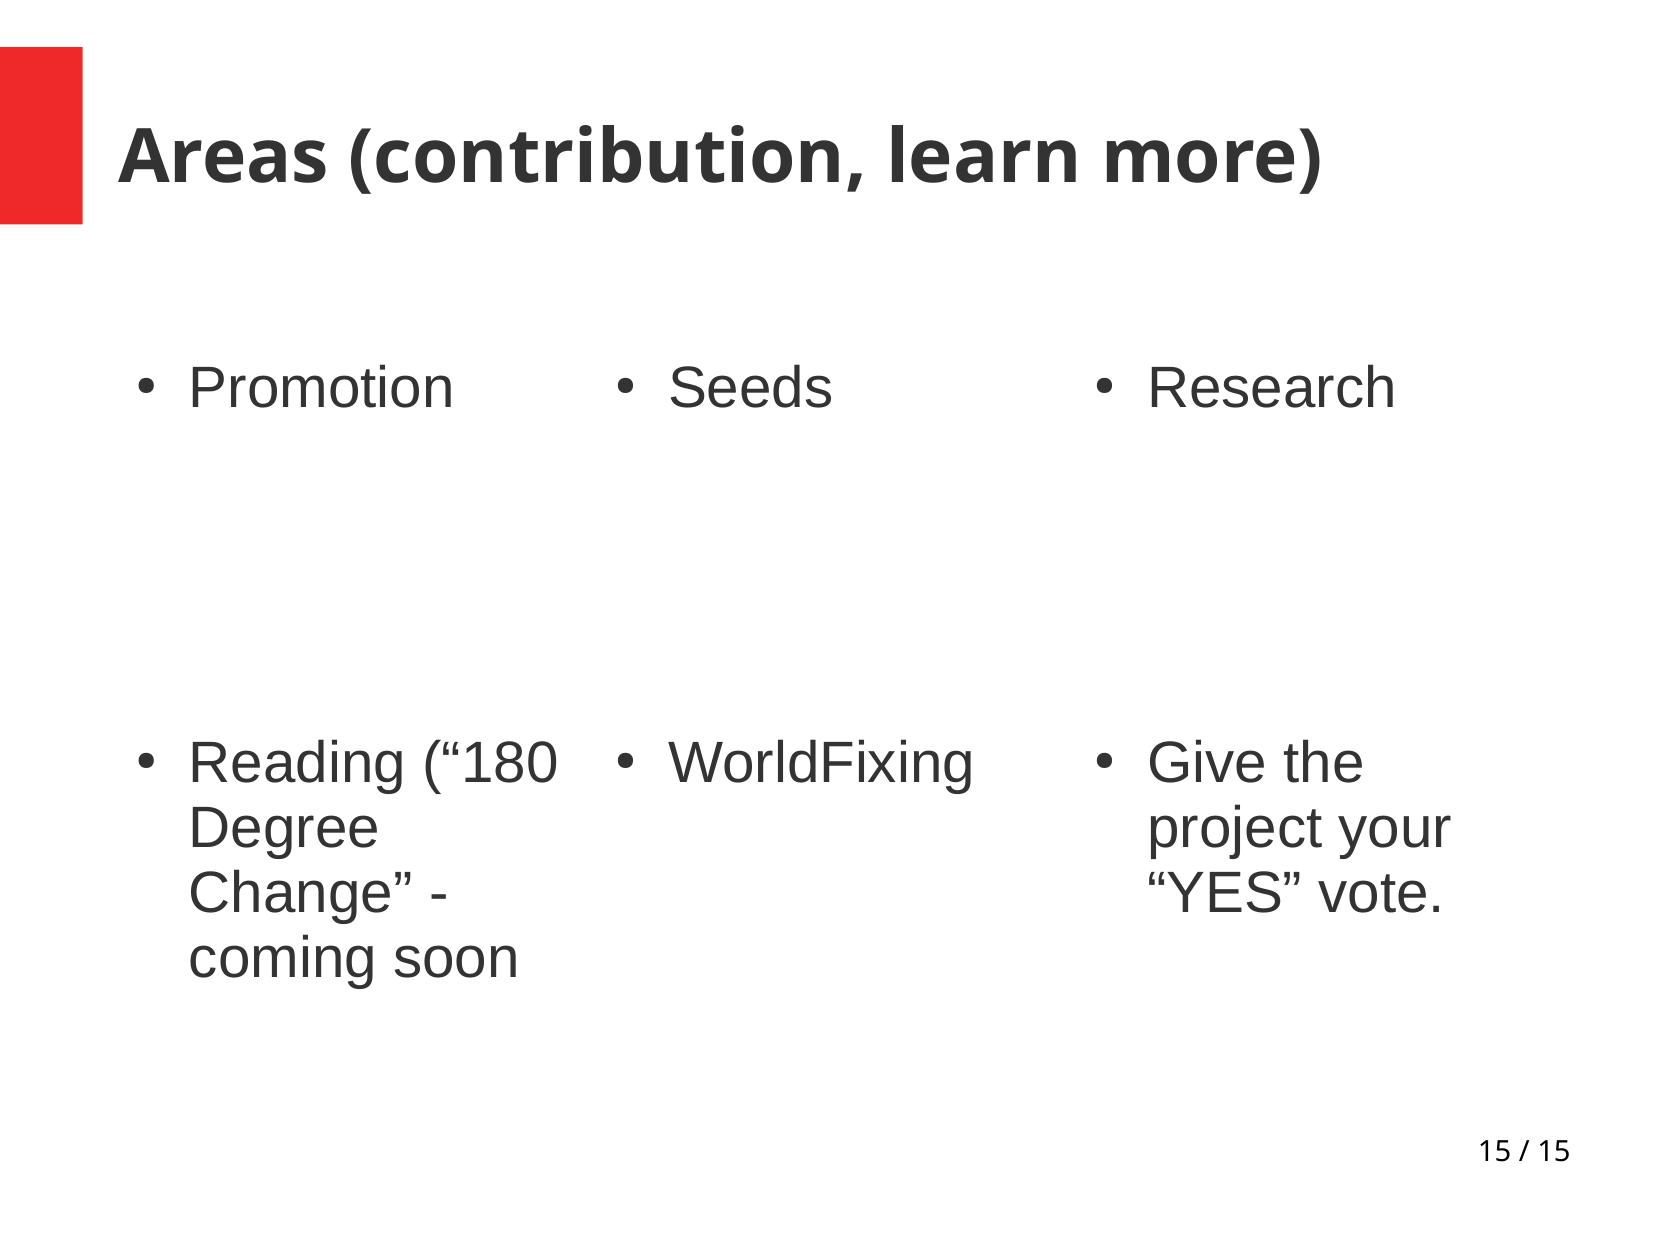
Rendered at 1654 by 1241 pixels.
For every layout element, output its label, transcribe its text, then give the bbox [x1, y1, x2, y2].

title Areas (contribution, learn more) [118, 49, 1571, 257]
list Research [1076, 354, 1533, 698]
list Give the project your “YES” vote. [1076, 730, 1533, 1074]
list Promotion [118, 354, 575, 698]
list Reading (“180 Degree Change” - coming soon [118, 730, 575, 1074]
list Seeds [597, 354, 1054, 698]
list WorldFixing [597, 730, 1054, 1074]
